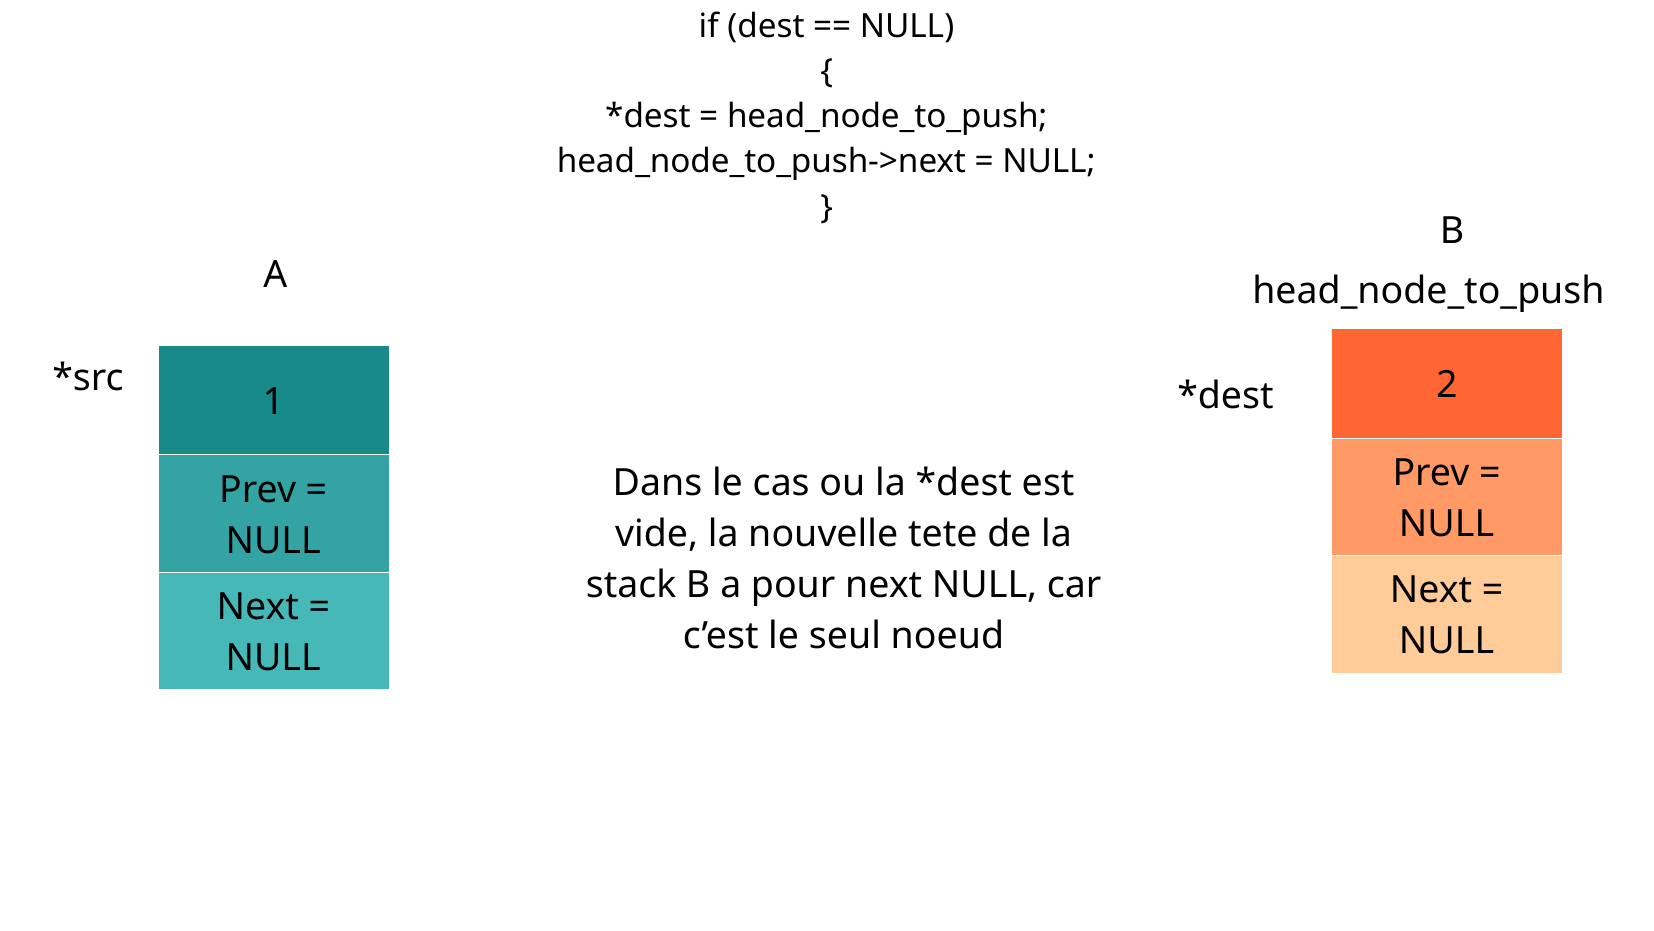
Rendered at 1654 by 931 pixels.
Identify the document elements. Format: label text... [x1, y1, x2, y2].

text_box *src [37, 342, 151, 403]
table_cell Next = NULL [1332, 556, 1562, 673]
table_header 1 [159, 346, 389, 454]
table_cell Prev = NULL [159, 455, 389, 572]
text_box B [1425, 196, 1463, 257]
table_header 2 [1332, 362, 1562, 438]
table_cell Next = NULL [159, 573, 389, 689]
table_cell Prev = NULL [1332, 439, 1562, 555]
text_box head_node_to_push [1237, 256, 1654, 362]
text_box Dans le cas ou la *dest est vide, la nouvelle tete de la stack B a pour next NULL, car c’est le seul noeud [562, 447, 1126, 643]
text_box *dest [1162, 361, 1313, 466]
title if (dest == NULL) { *dest = head_node_to_push; head_node_to_push->next = NULL; } [82, 14, 1571, 215]
text_box A [248, 240, 324, 301]
